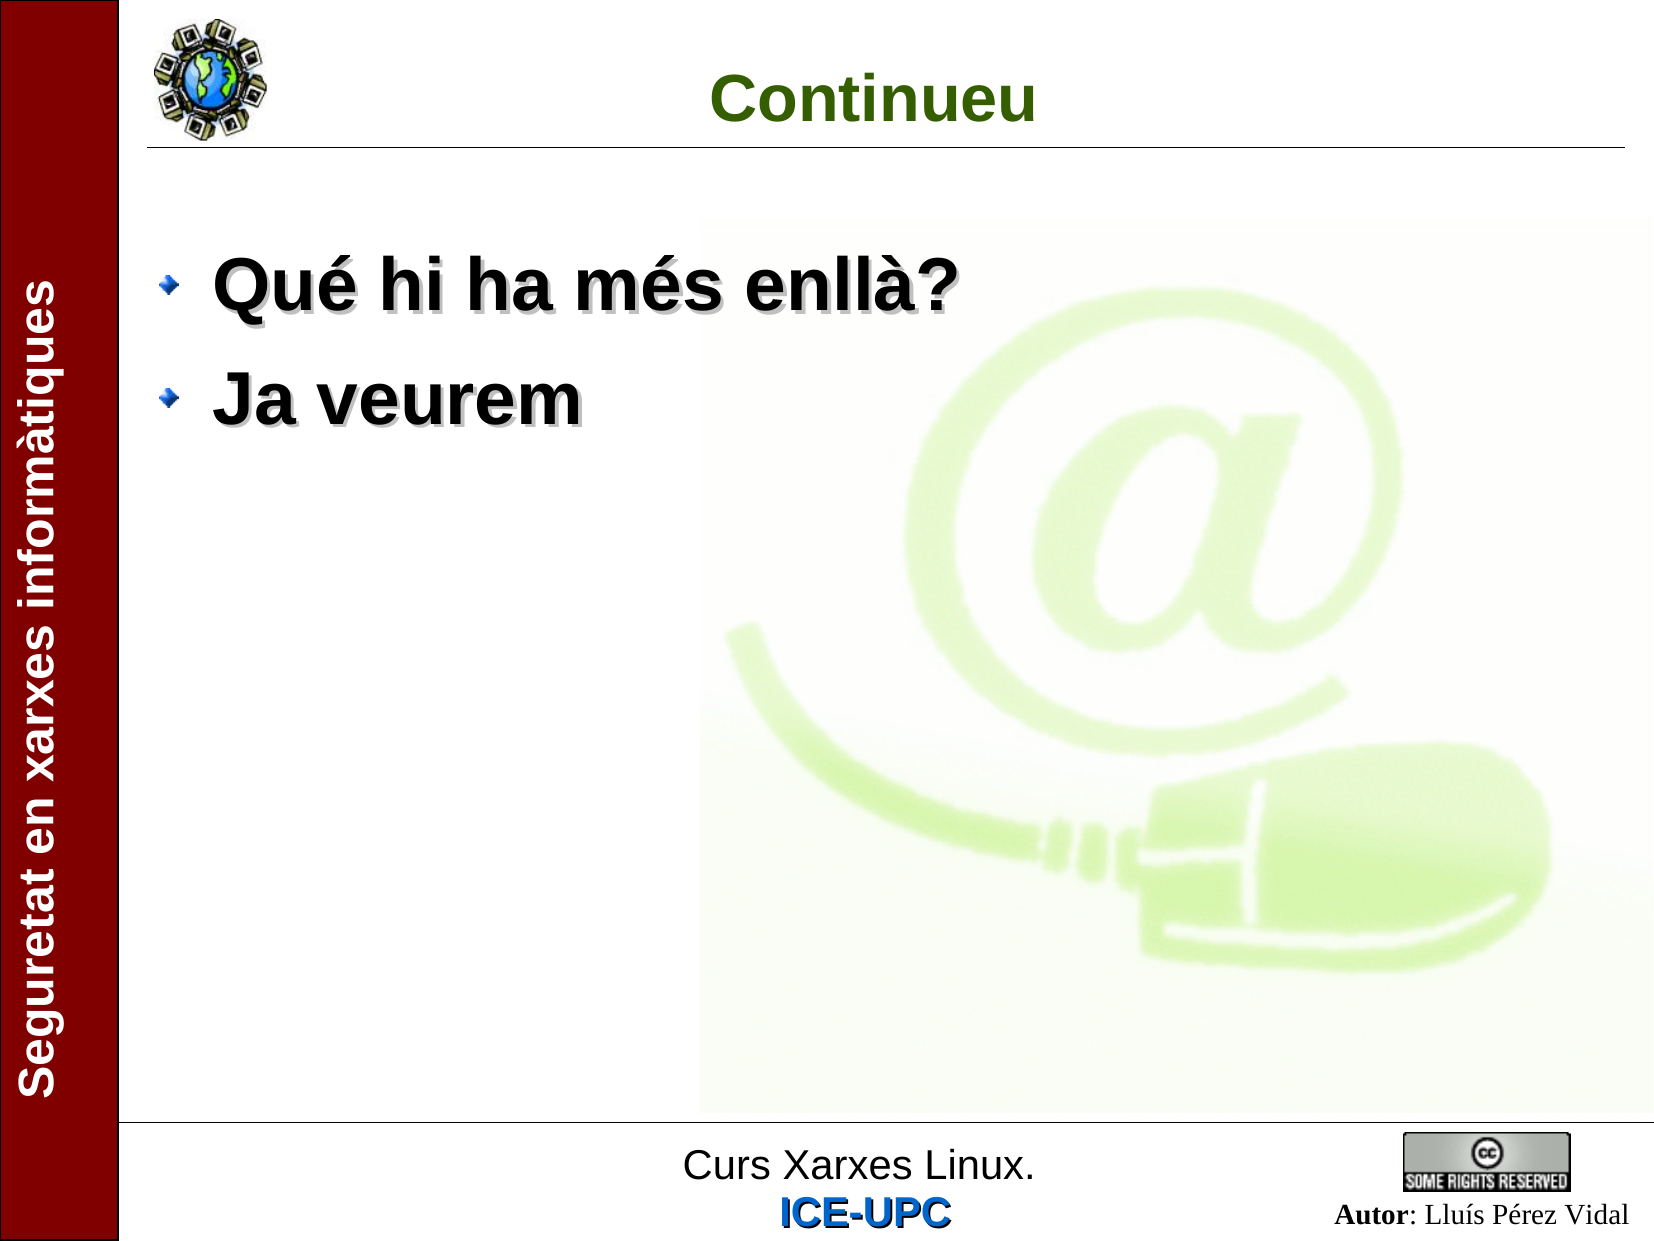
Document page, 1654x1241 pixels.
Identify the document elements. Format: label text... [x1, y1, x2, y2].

list Qué hi ha més enllà? Ja veurem [141, 242, 1223, 1093]
title Continueu [129, 49, 1619, 148]
picture [700, 217, 1654, 1113]
picture [1403, 1132, 1571, 1192]
picture [154, 19, 268, 49]
